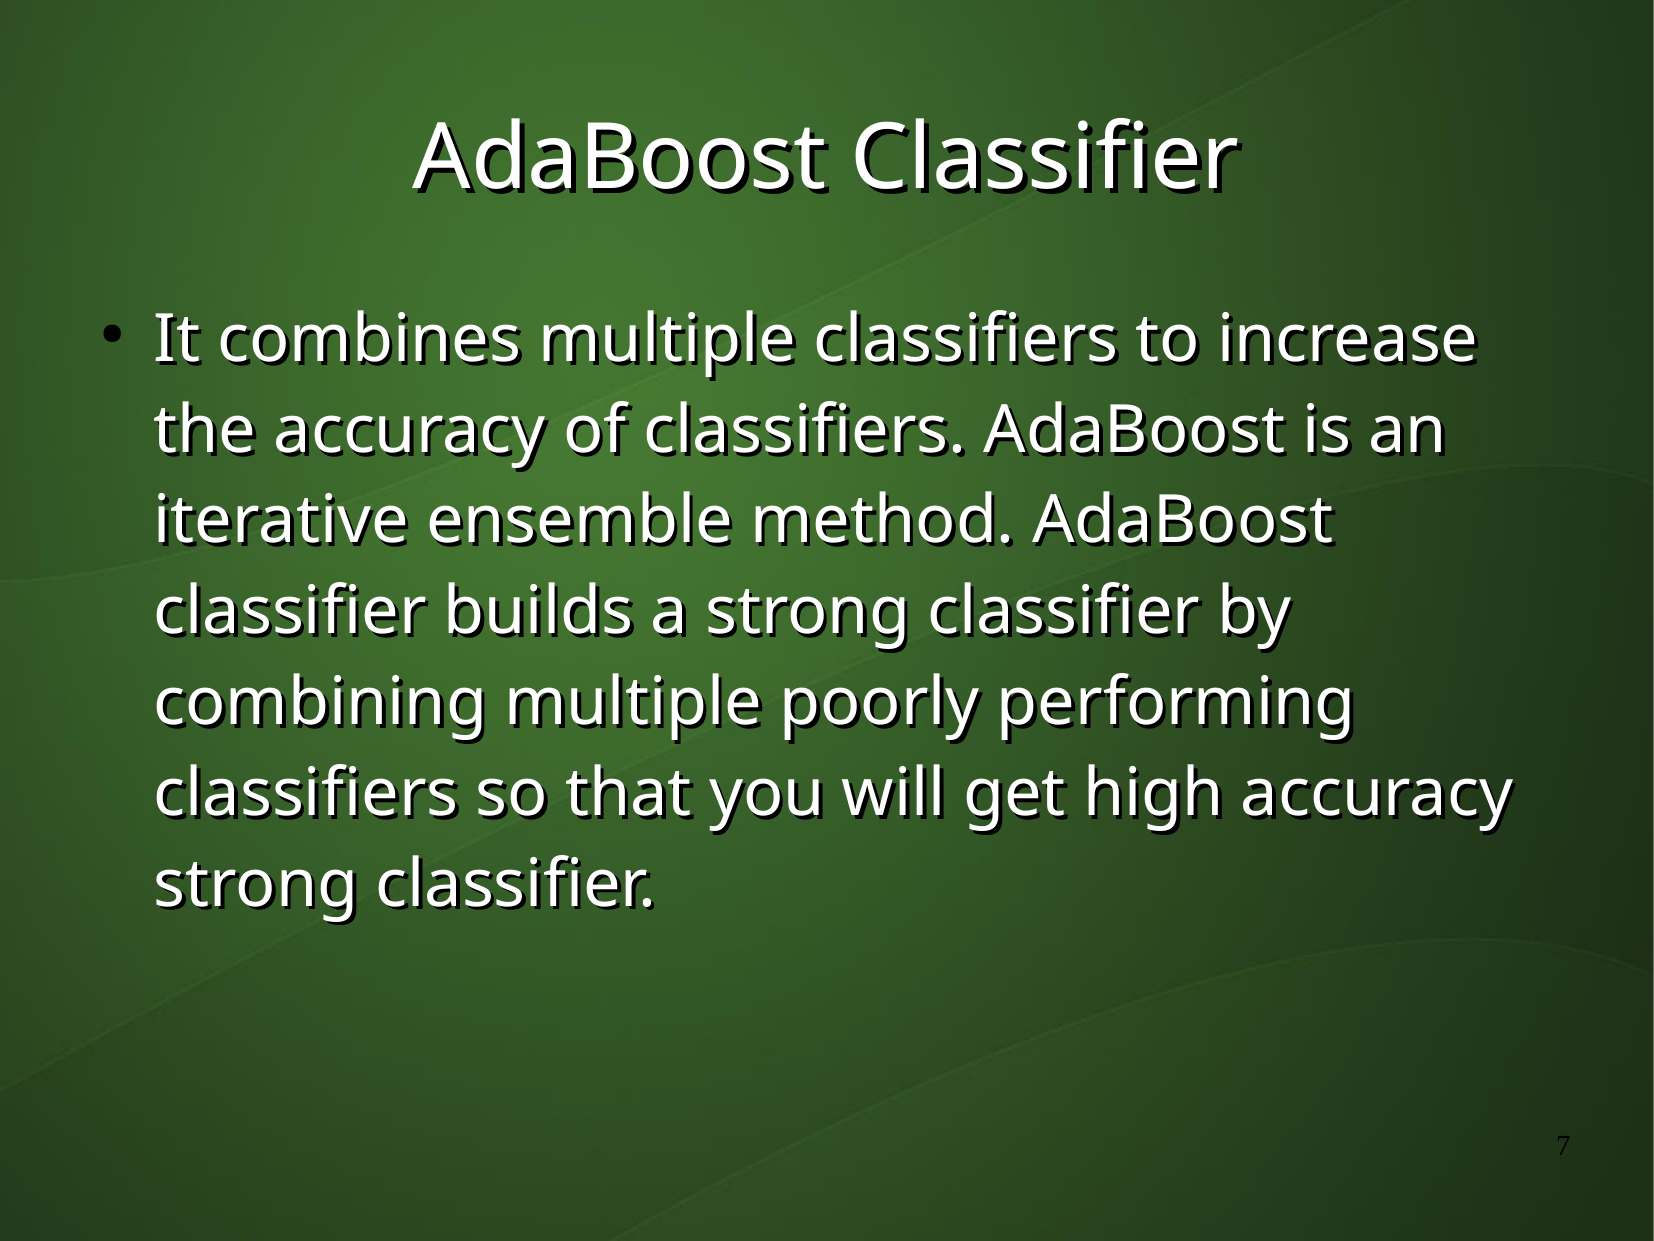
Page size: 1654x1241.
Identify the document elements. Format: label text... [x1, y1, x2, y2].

list It combines multiple classifiers to increase the accuracy of classifiers. AdaBoost is an iterative ensemble method. AdaBoost classifier builds a strong classifier by combining multiple poorly performing classifiers so that you will get high accuracy strong classifier. [82, 290, 1571, 1010]
picture [0, 0, 1654, 1241]
title AdaBoost Classifier [82, 49, 1571, 257]
